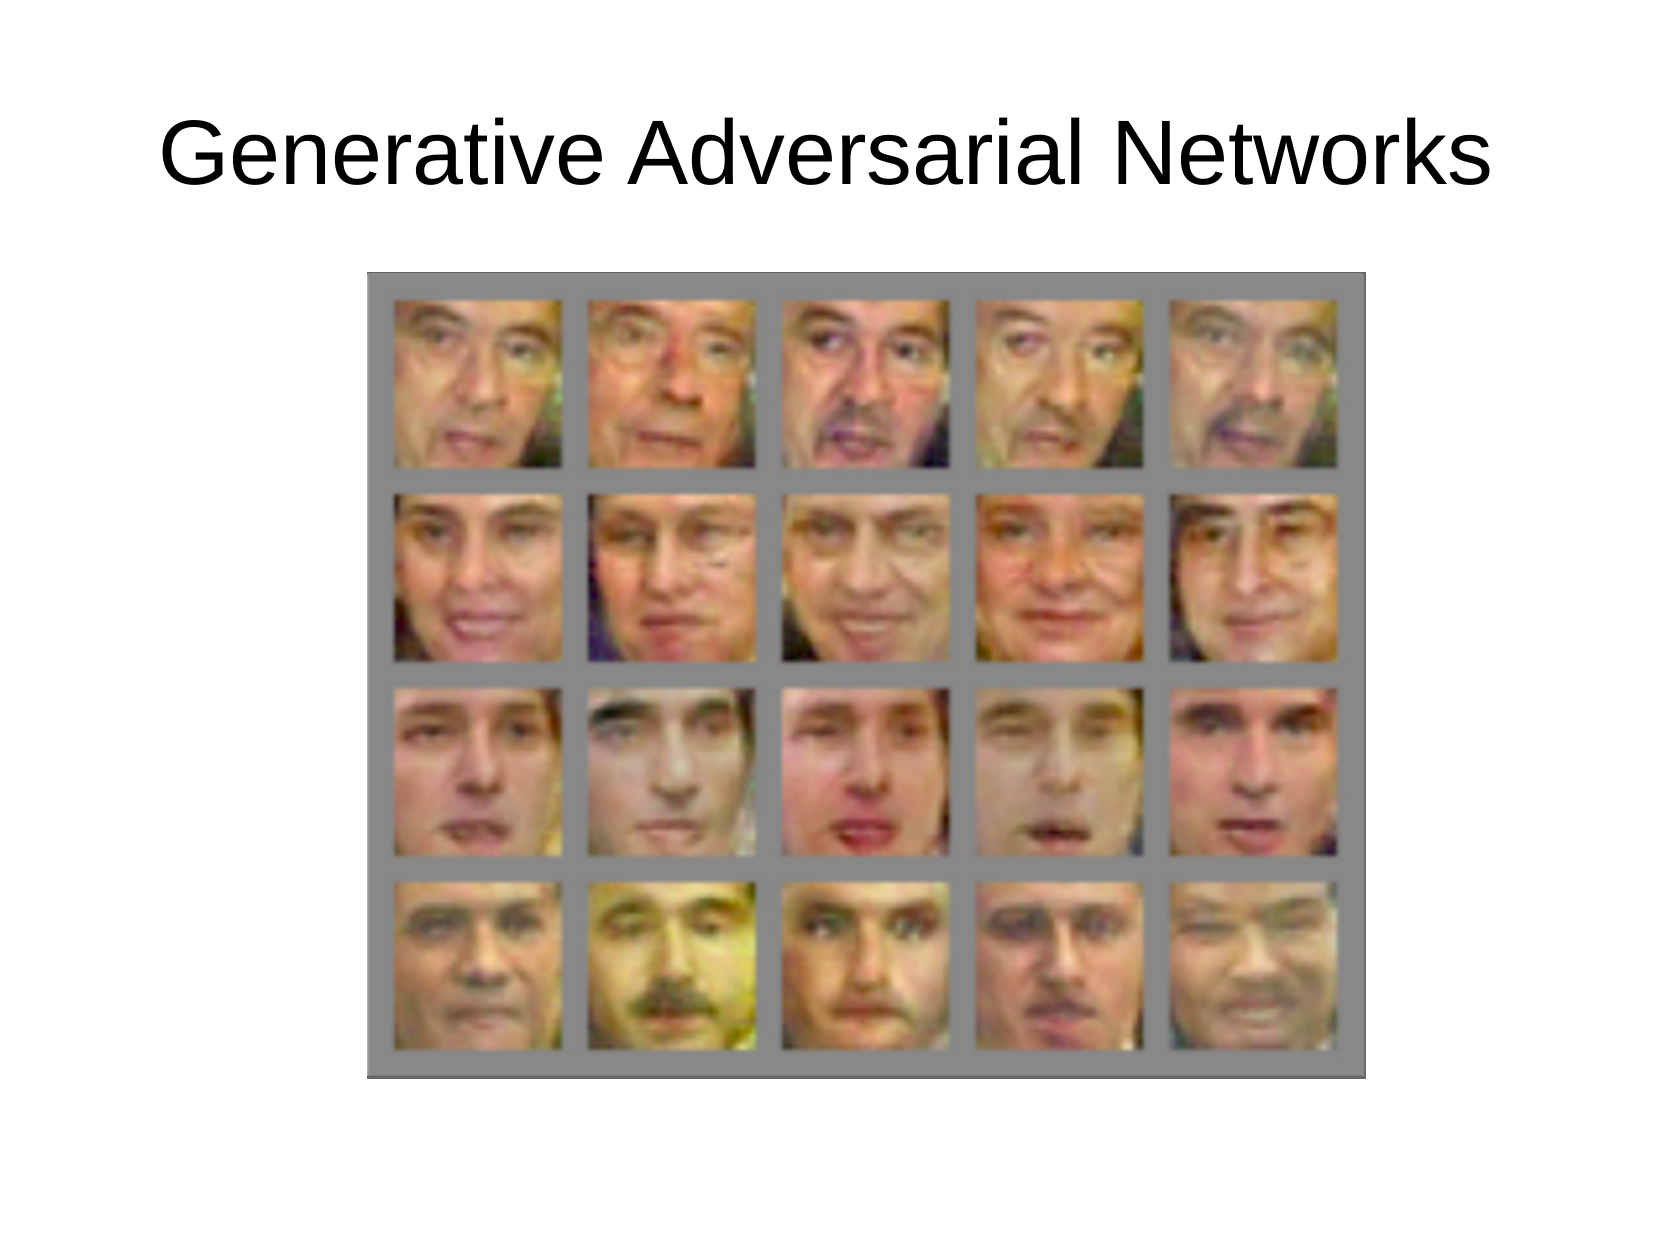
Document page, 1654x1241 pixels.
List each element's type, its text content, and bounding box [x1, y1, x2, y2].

picture [367, 272, 1366, 1079]
title Generative Adversarial Networks [82, 49, 1571, 257]
